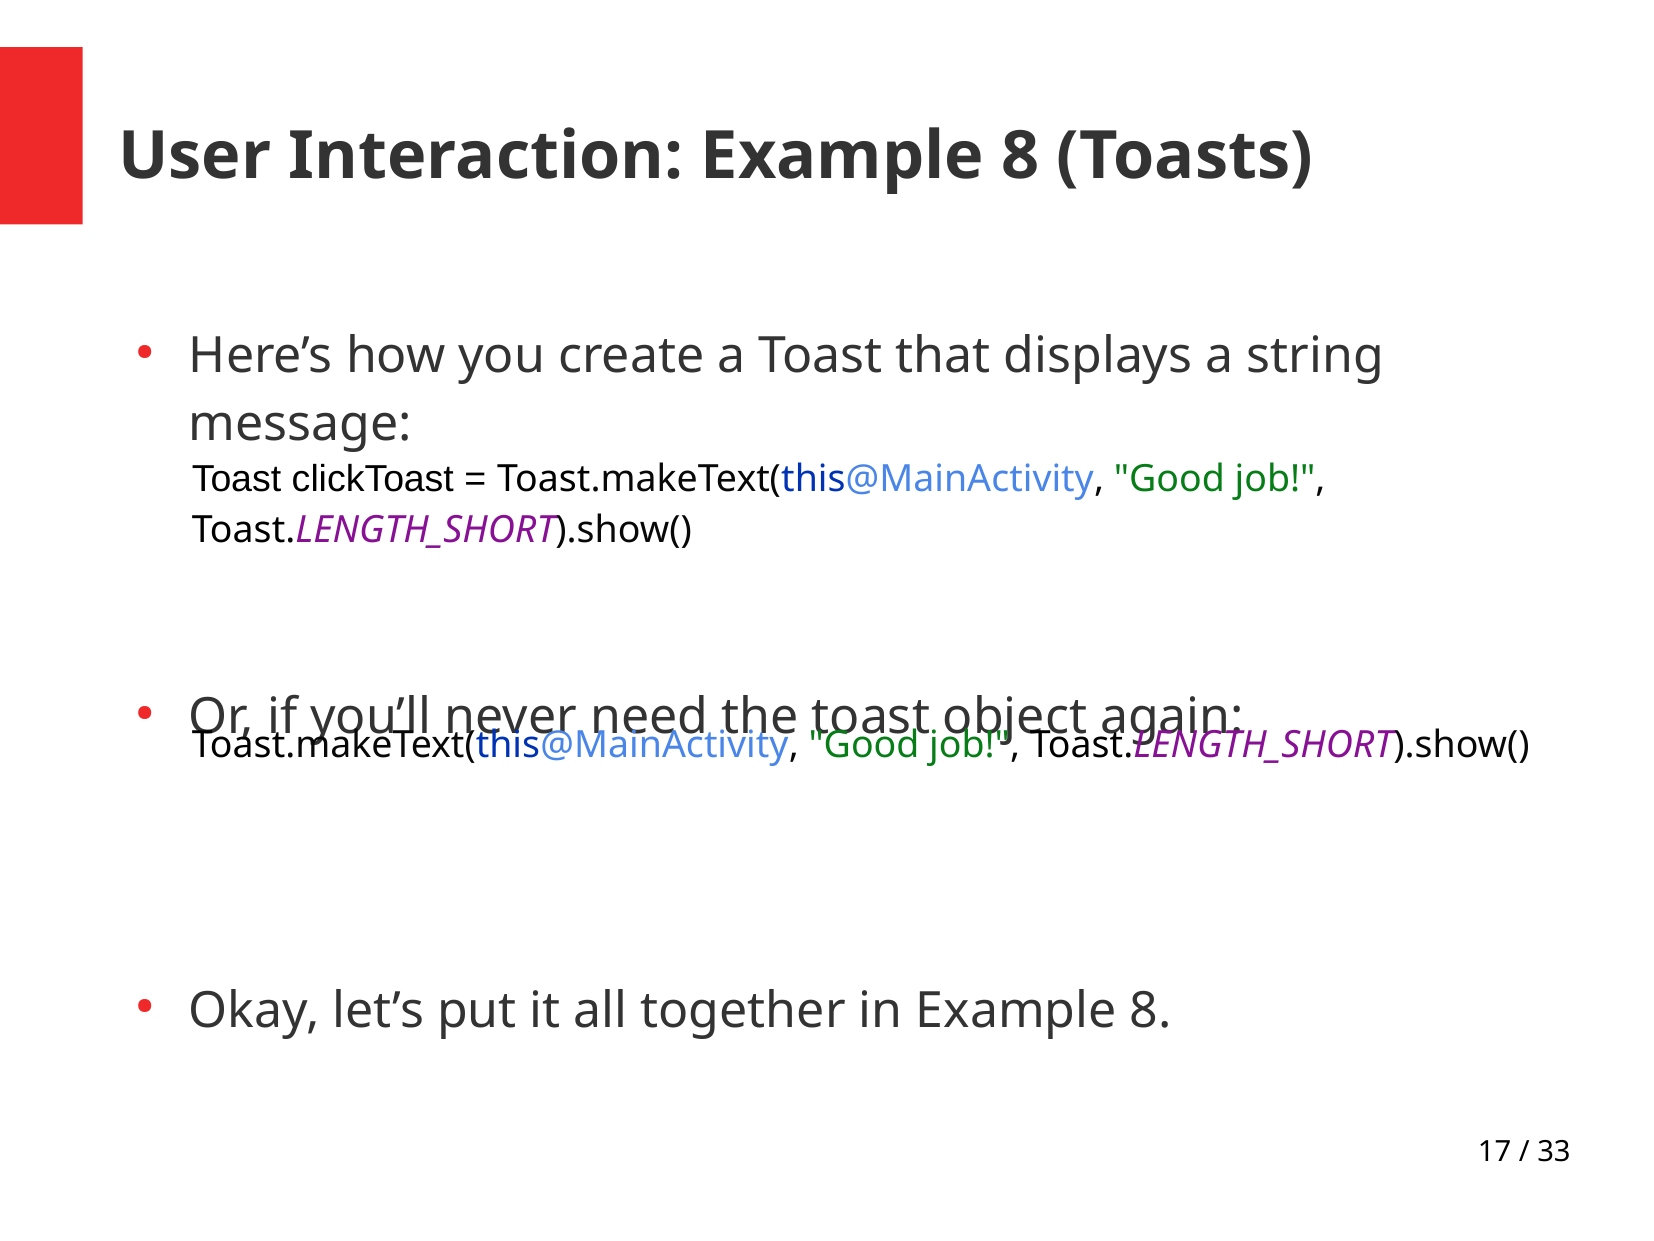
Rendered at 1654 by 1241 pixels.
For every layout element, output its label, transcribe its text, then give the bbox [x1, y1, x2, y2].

text_box Toast.makeText(this@MainActivity, "Good job!", Toast.LENGTH_SHORT).show() [177, 710, 1607, 811]
title User Interaction: Example 8 (Toasts) [118, 49, 1571, 257]
list Here’s how you create a Toast that displays a string message: Or, if you’ll never need the toast object again: Okay, let’s put it all together in Example 8. [118, 318, 1536, 1039]
text_box Toast clickToast = Toast.makeText(this@MainActivity, "Good job!", Toast.LENGTH_SHORT).show() [177, 444, 1607, 548]
